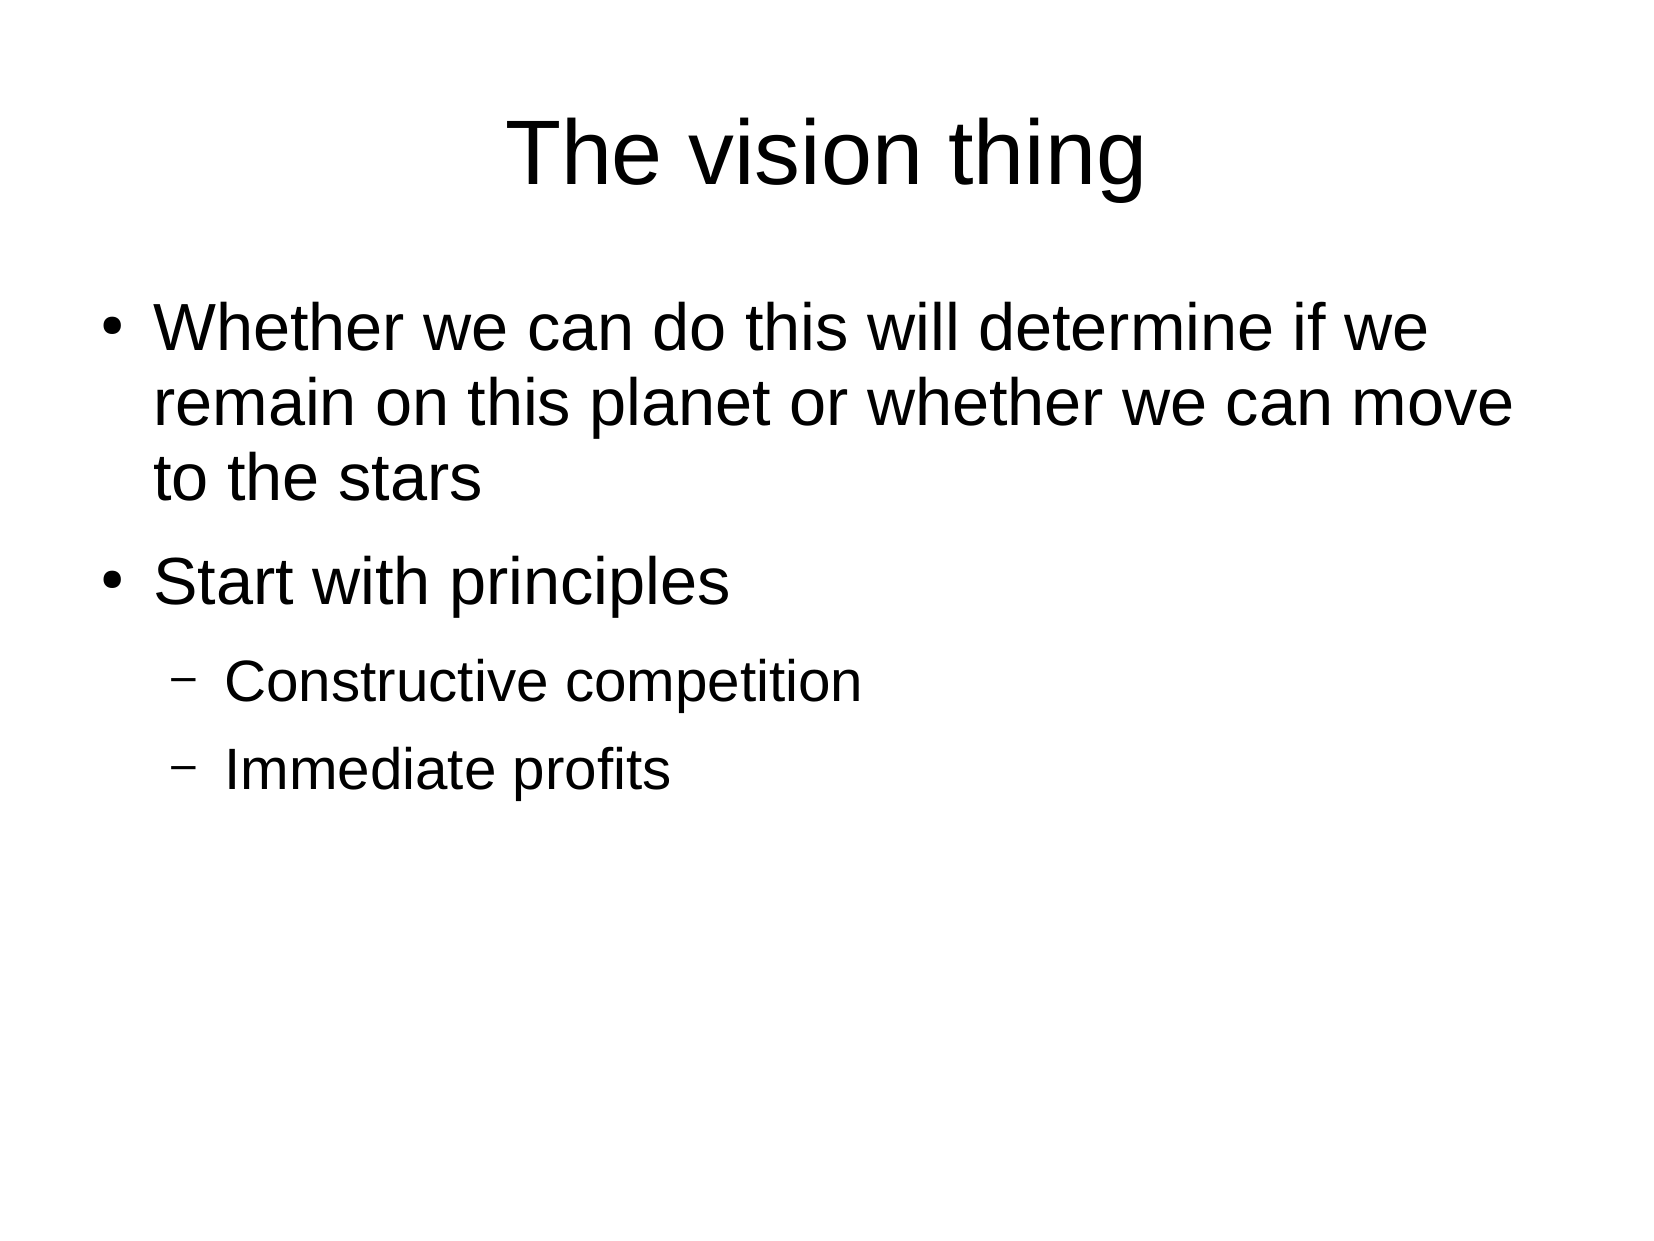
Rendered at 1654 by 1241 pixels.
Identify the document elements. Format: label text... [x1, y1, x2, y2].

list Whether we can do this will determine if we remain on this planet or whether we can move to the stars Start with principles Constructive competition Immediate profits [82, 290, 1571, 1010]
title The vision thing [82, 49, 1571, 257]
